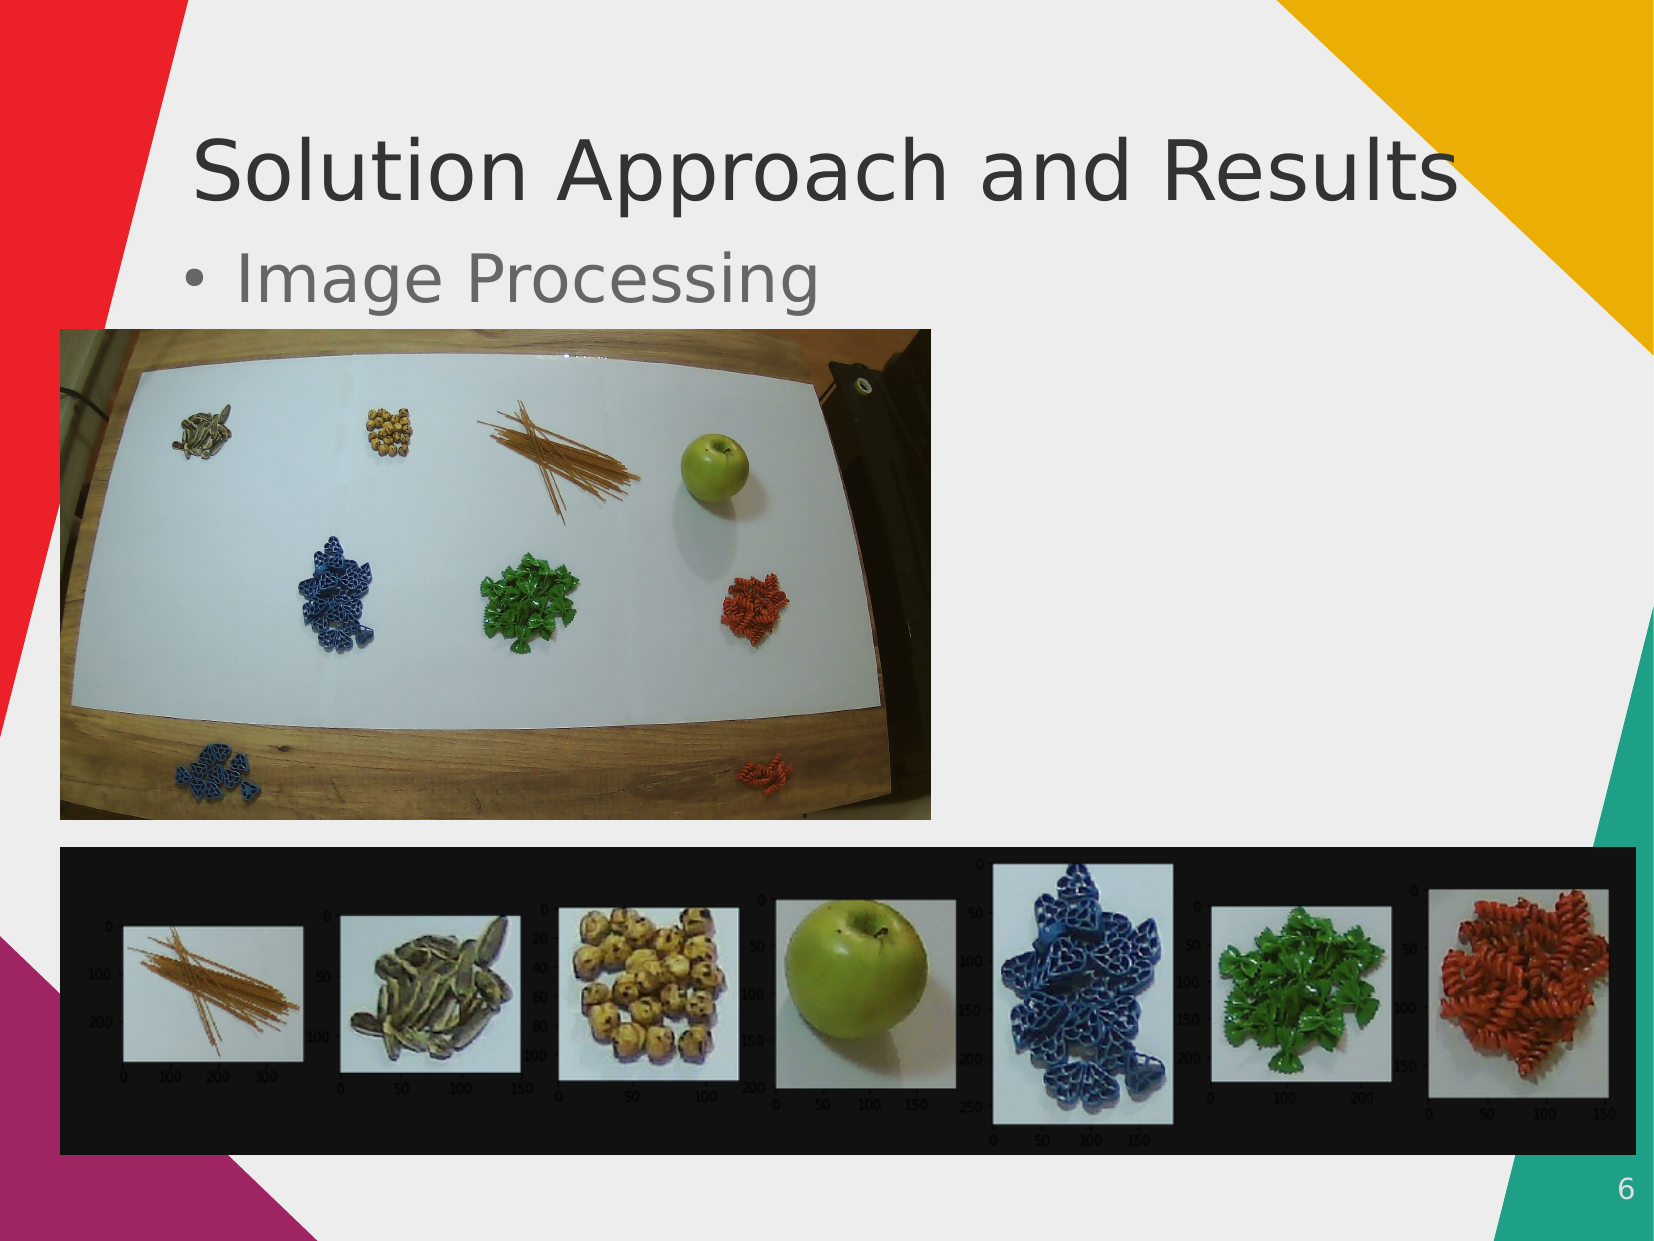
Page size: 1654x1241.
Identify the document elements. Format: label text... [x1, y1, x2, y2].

title Solution Approach and Results [114, 73, 1539, 271]
picture [60, 847, 1636, 1156]
list Image Processing [165, 240, 1589, 328]
picture [60, 329, 931, 820]
